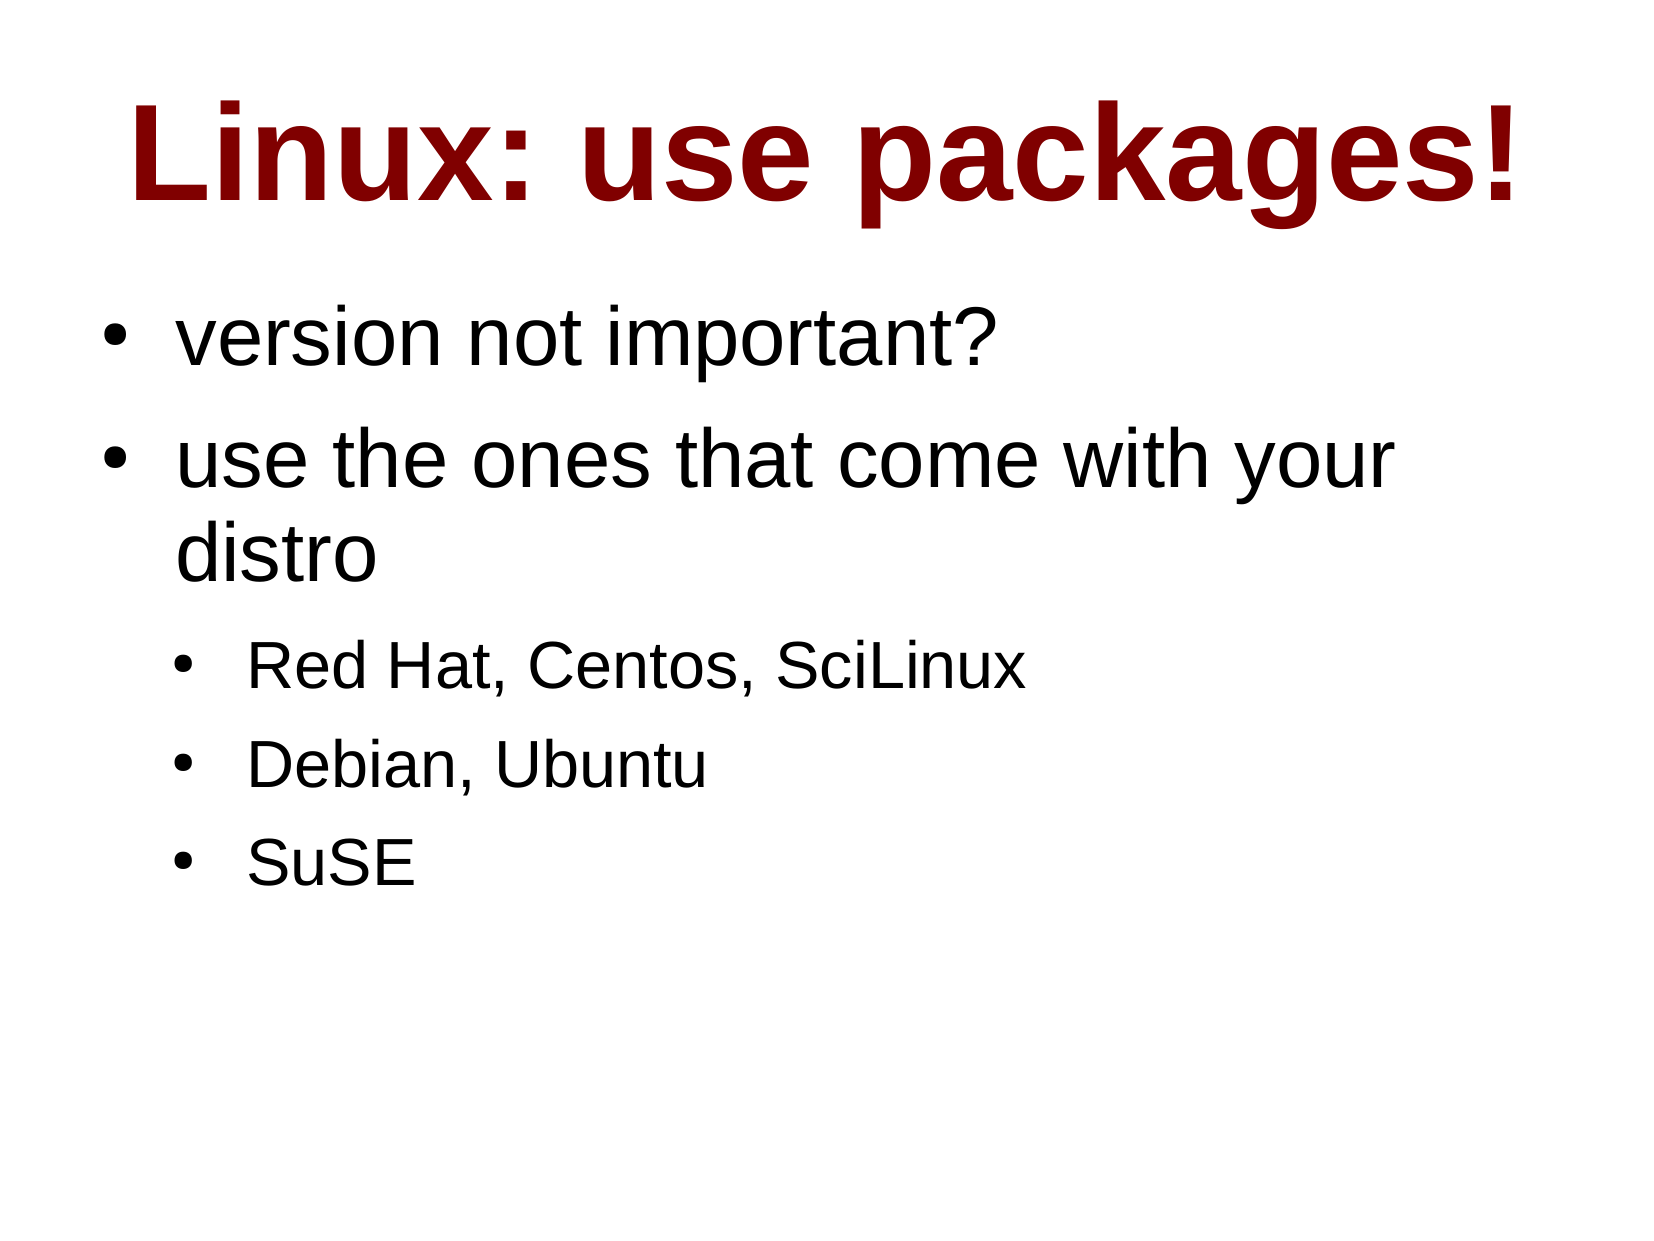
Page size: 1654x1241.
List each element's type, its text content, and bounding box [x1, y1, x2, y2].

list version not important? use the ones that come with your distro Red Hat, Centos, SciLinux Debian, Ubuntu SuSE [82, 290, 1571, 1094]
title Linux: use packages! [82, 49, 1571, 257]
